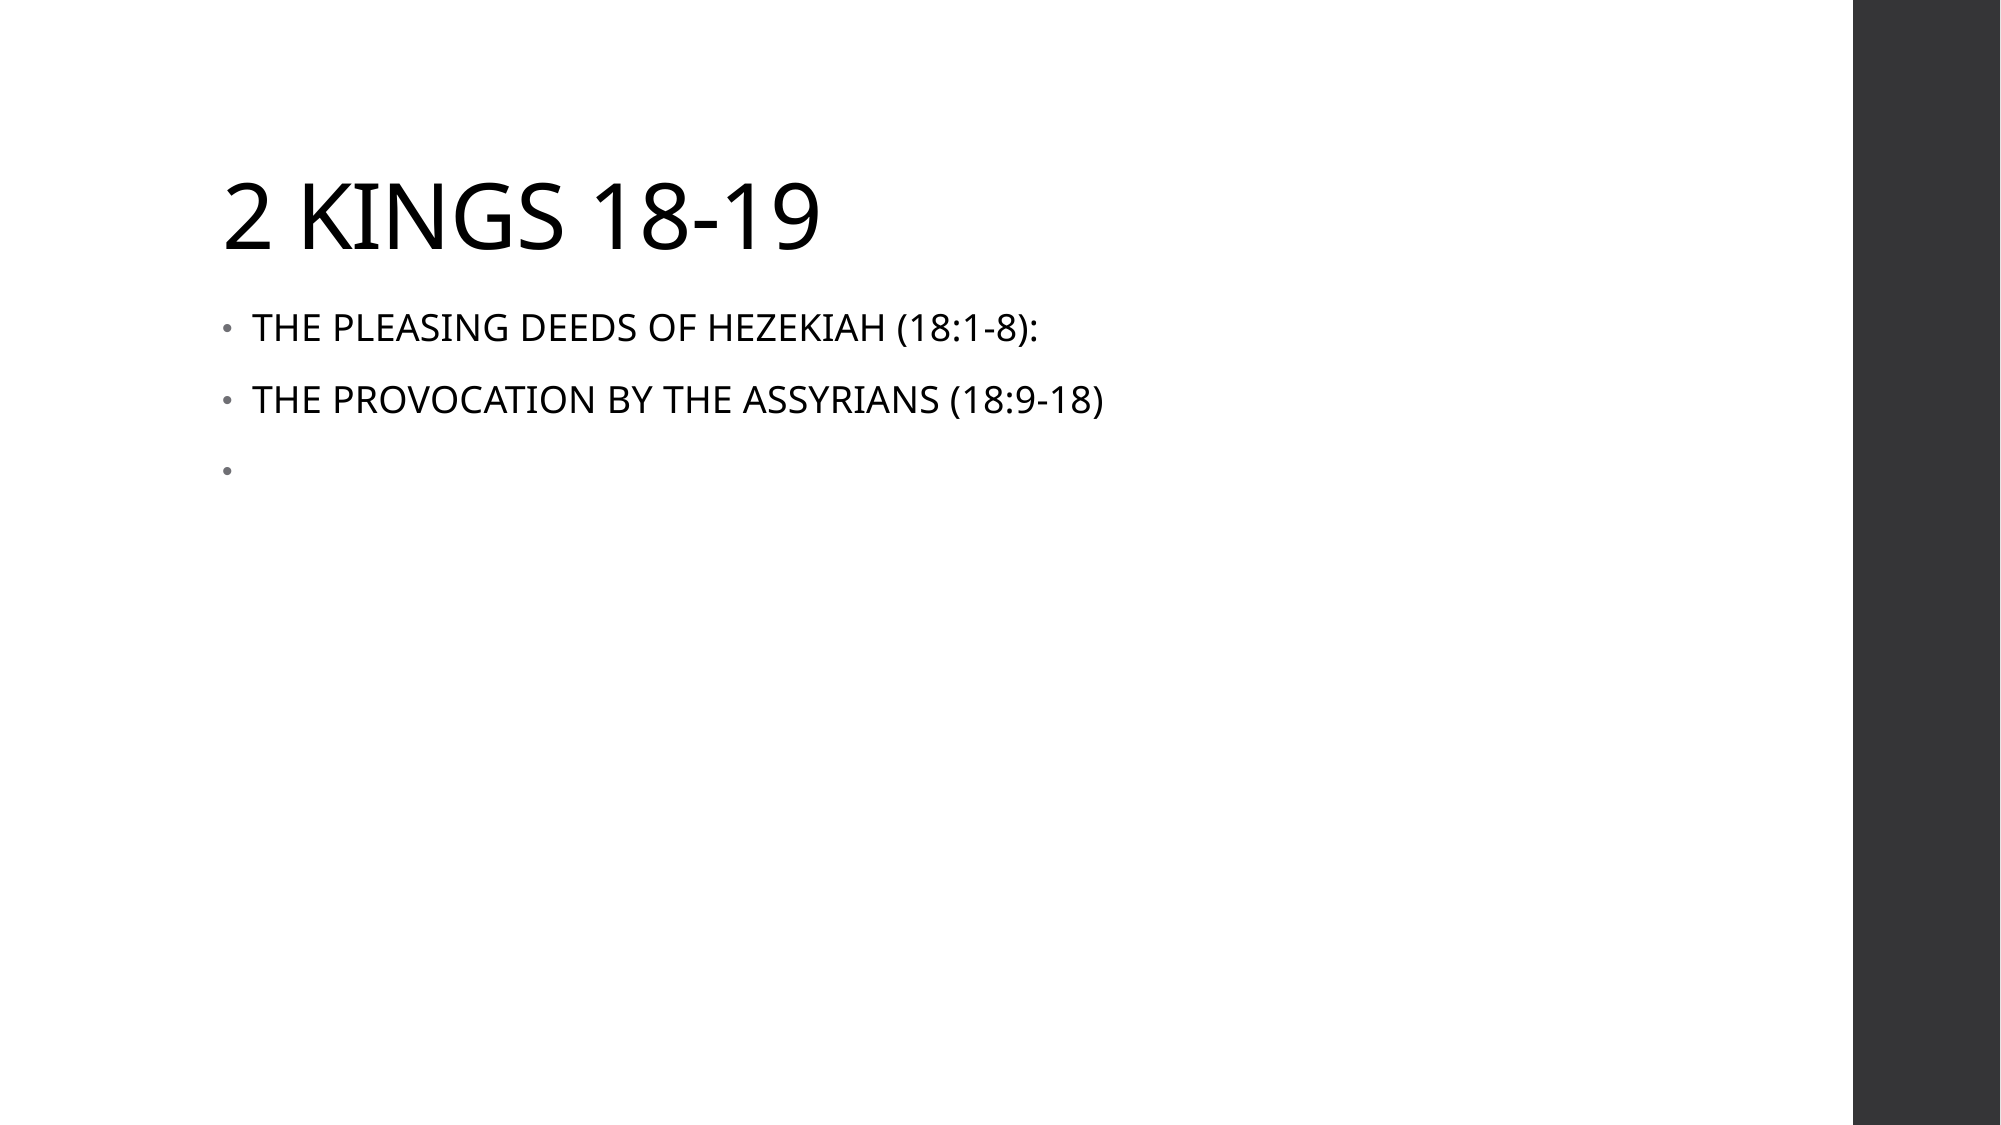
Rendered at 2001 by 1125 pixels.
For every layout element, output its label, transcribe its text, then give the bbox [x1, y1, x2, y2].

list THE PLEASING DEEDS OF HEZEKIAH (18:1-8): THE PROVOCATION BY THE ASSYRIANS (18:9-18) [206, 299, 1617, 1014]
title 2 KINGS 18-19 [206, 60, 1797, 278]
